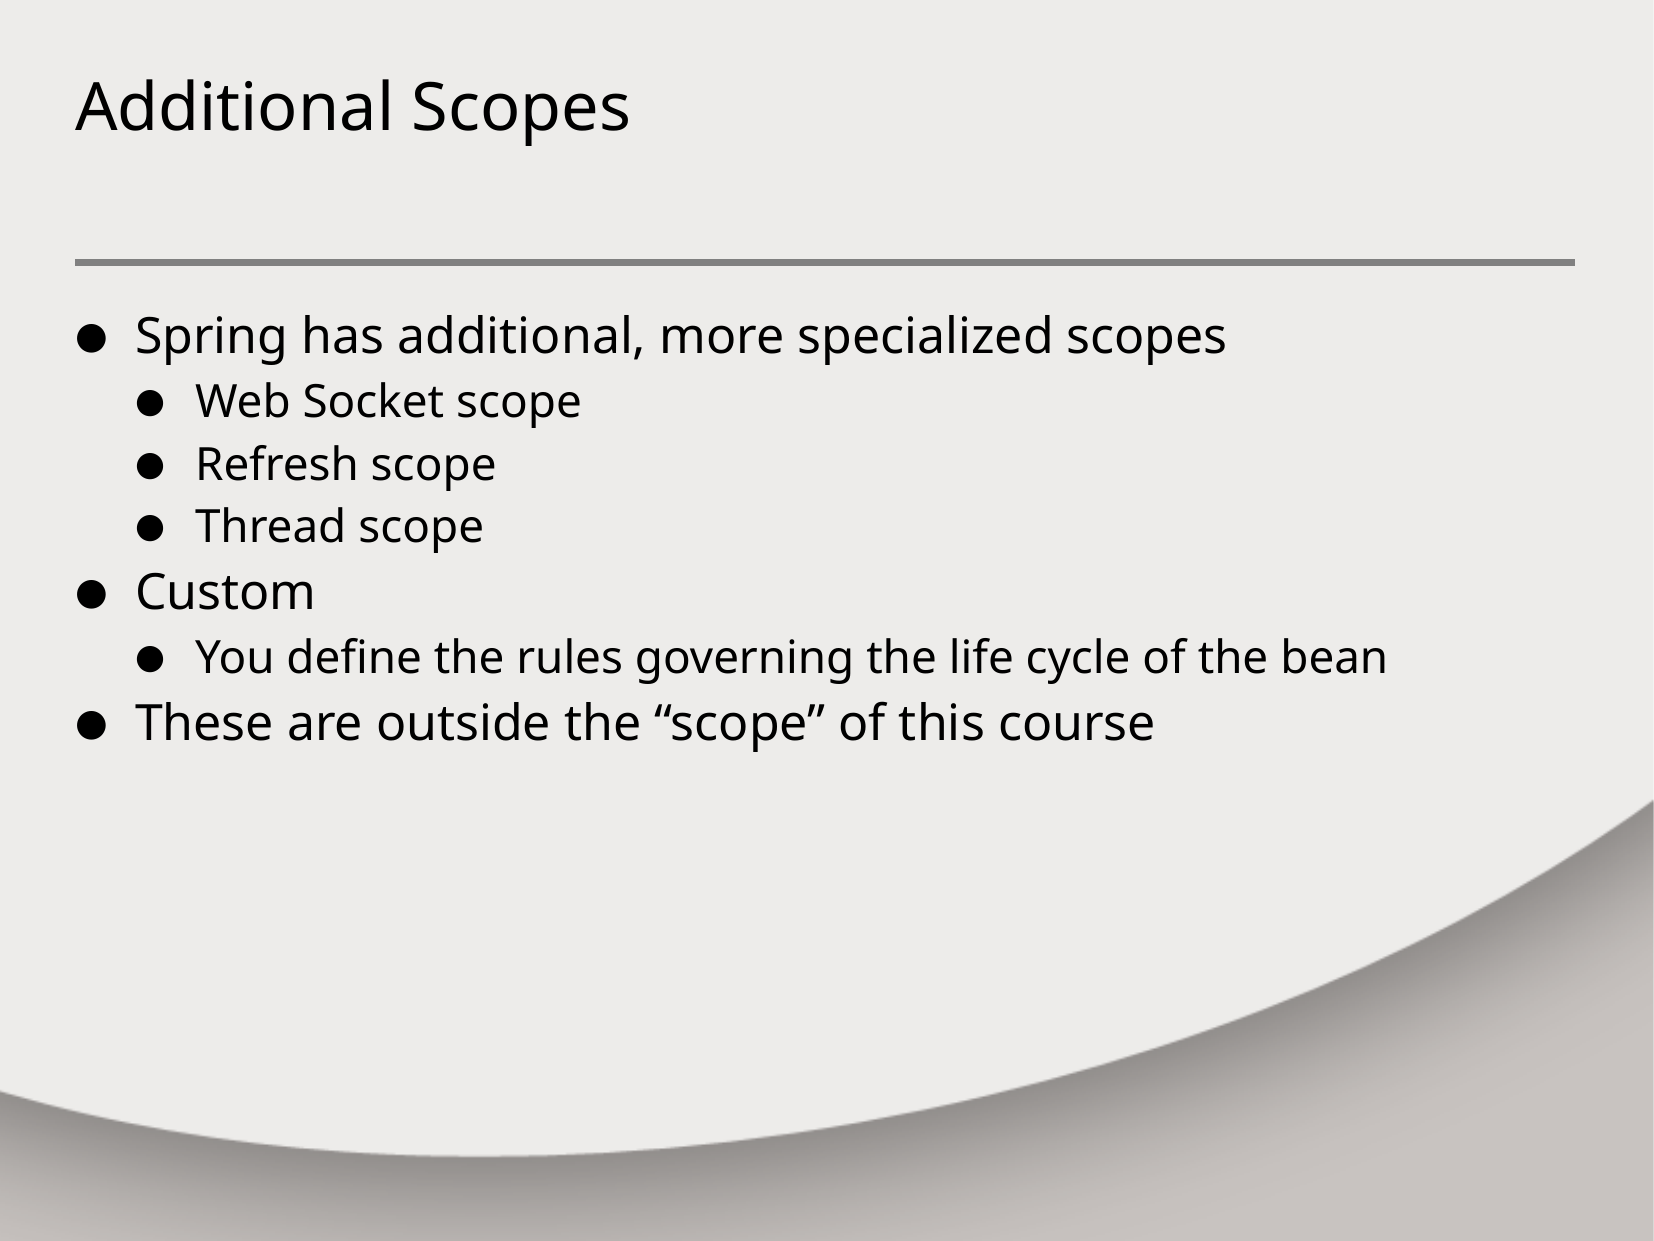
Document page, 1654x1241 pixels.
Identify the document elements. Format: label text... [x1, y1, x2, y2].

picture [0, 0, 1654, 1241]
list Spring has additional, more specialized scopes Web Socket scope Refresh scope Thread scope Custom You define the rules governing the life cycle of the bean These are outside the “scope” of this course [75, 300, 1576, 1163]
title Additional Scopes [75, 75, 1576, 226]
